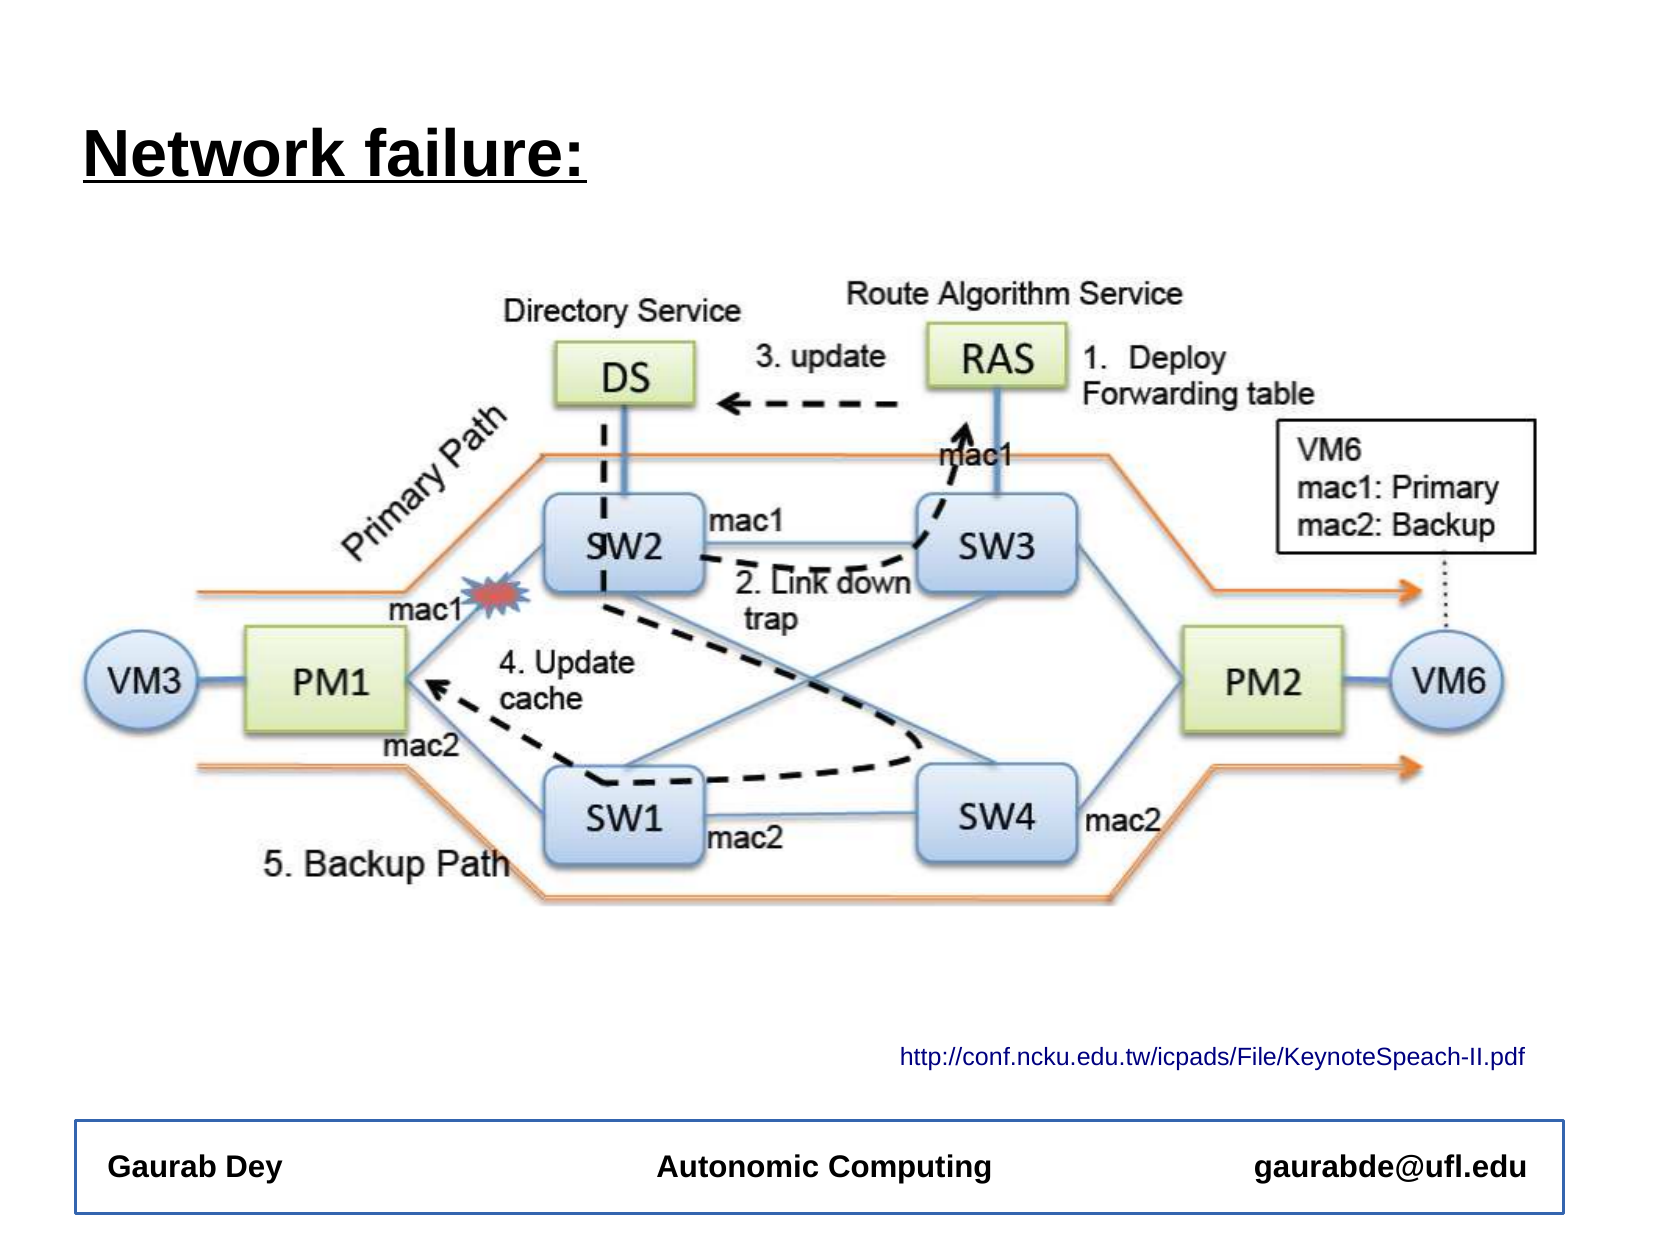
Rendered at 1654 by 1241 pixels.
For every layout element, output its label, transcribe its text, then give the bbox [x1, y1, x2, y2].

text_box http://conf.ncku.edu.tw/icpads/File/KeynoteSpeach-II.pdf [885, 1035, 1591, 1078]
title Gaurab Dey Autonomic Computing gaurabde@ufl.edu [75, 1120, 1564, 1214]
picture [50, 272, 1626, 983]
title Network failure: [82, 49, 1571, 257]
